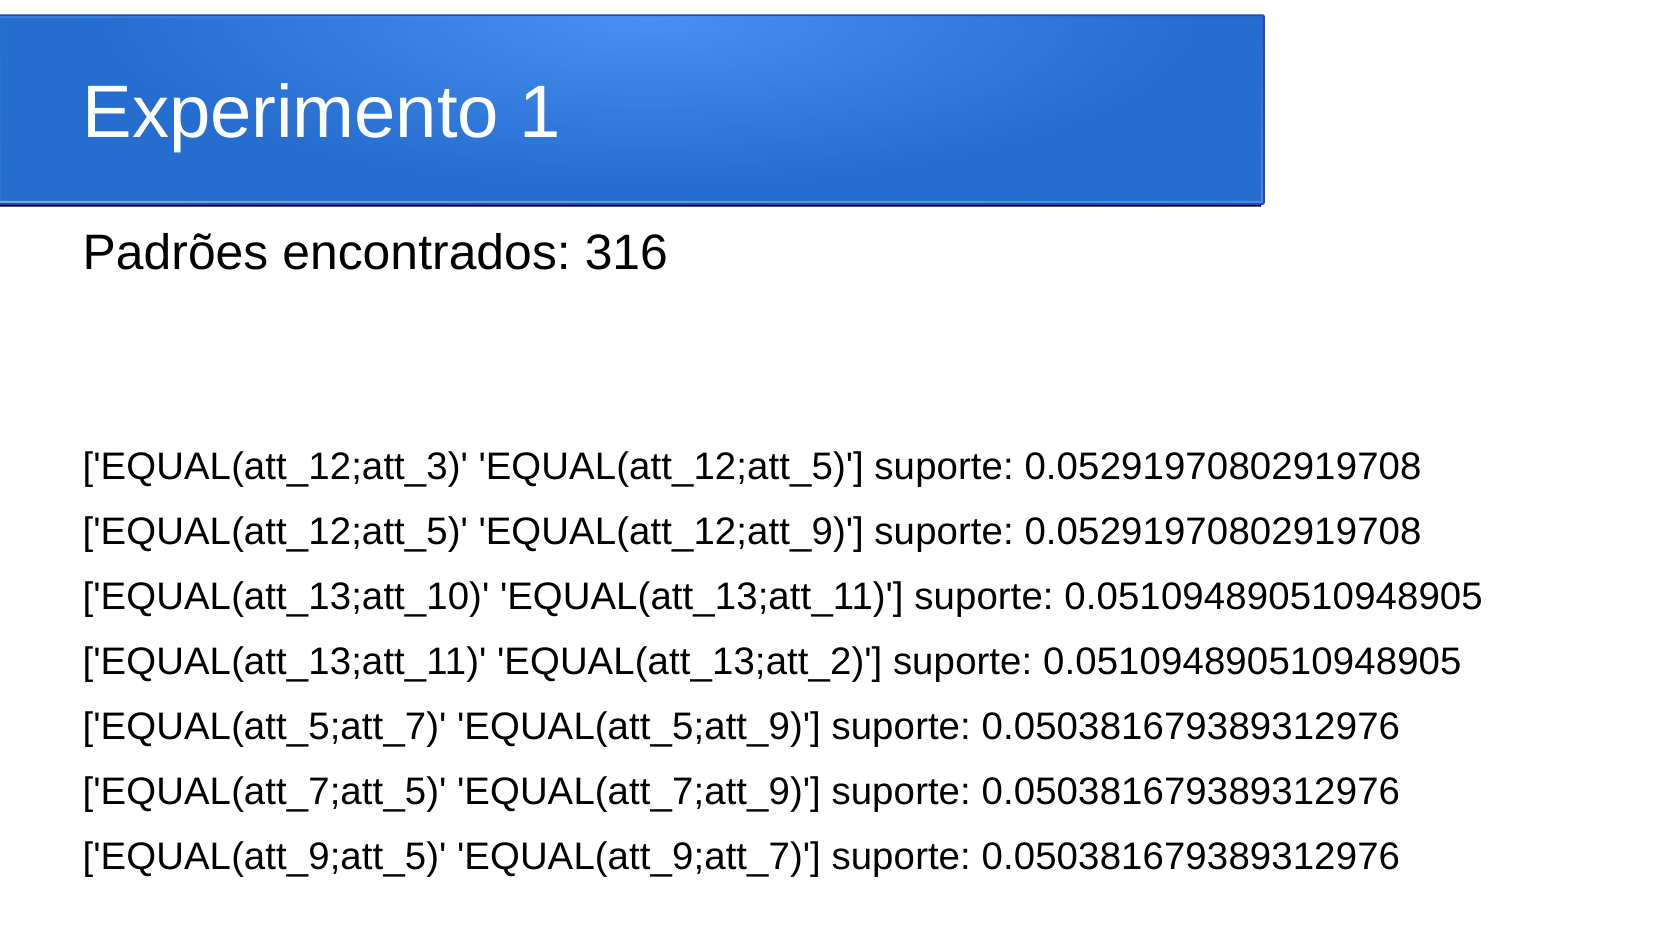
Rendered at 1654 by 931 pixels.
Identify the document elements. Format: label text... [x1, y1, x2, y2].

title Experimento 1 [82, 35, 1235, 189]
list Padrões encontrados: 316 ['EQUAL(att_12;att_3)' 'EQUAL(att_12;att_5)'] suporte: 0.05291970802919708 ['EQUAL(att_12;att_5)' 'EQUAL(att_12;att_9)'] suporte: 0.05291970802919708 ['EQUAL(att_13;att_10)' 'EQUAL(att_13;att_11)'] suporte: 0.051094890510948905 ['EQUAL(att_13;att_11)' 'EQUAL(att_13;att_2)'] suporte: 0.051094890510948905 ['EQUAL(att_5;att_7)' 'EQUAL(att_5;att_9)'] suporte: 0.050381679389312976 ['EQUAL(att_7;att_5)' 'EQUAL(att_7;att_9)'] suporte: 0.050381679389312976 ['EQUAL(att_9;att_5)' 'EQUAL(att_9;att_7)'] suporte: 0.050381679389312976 [82, 224, 1571, 886]
